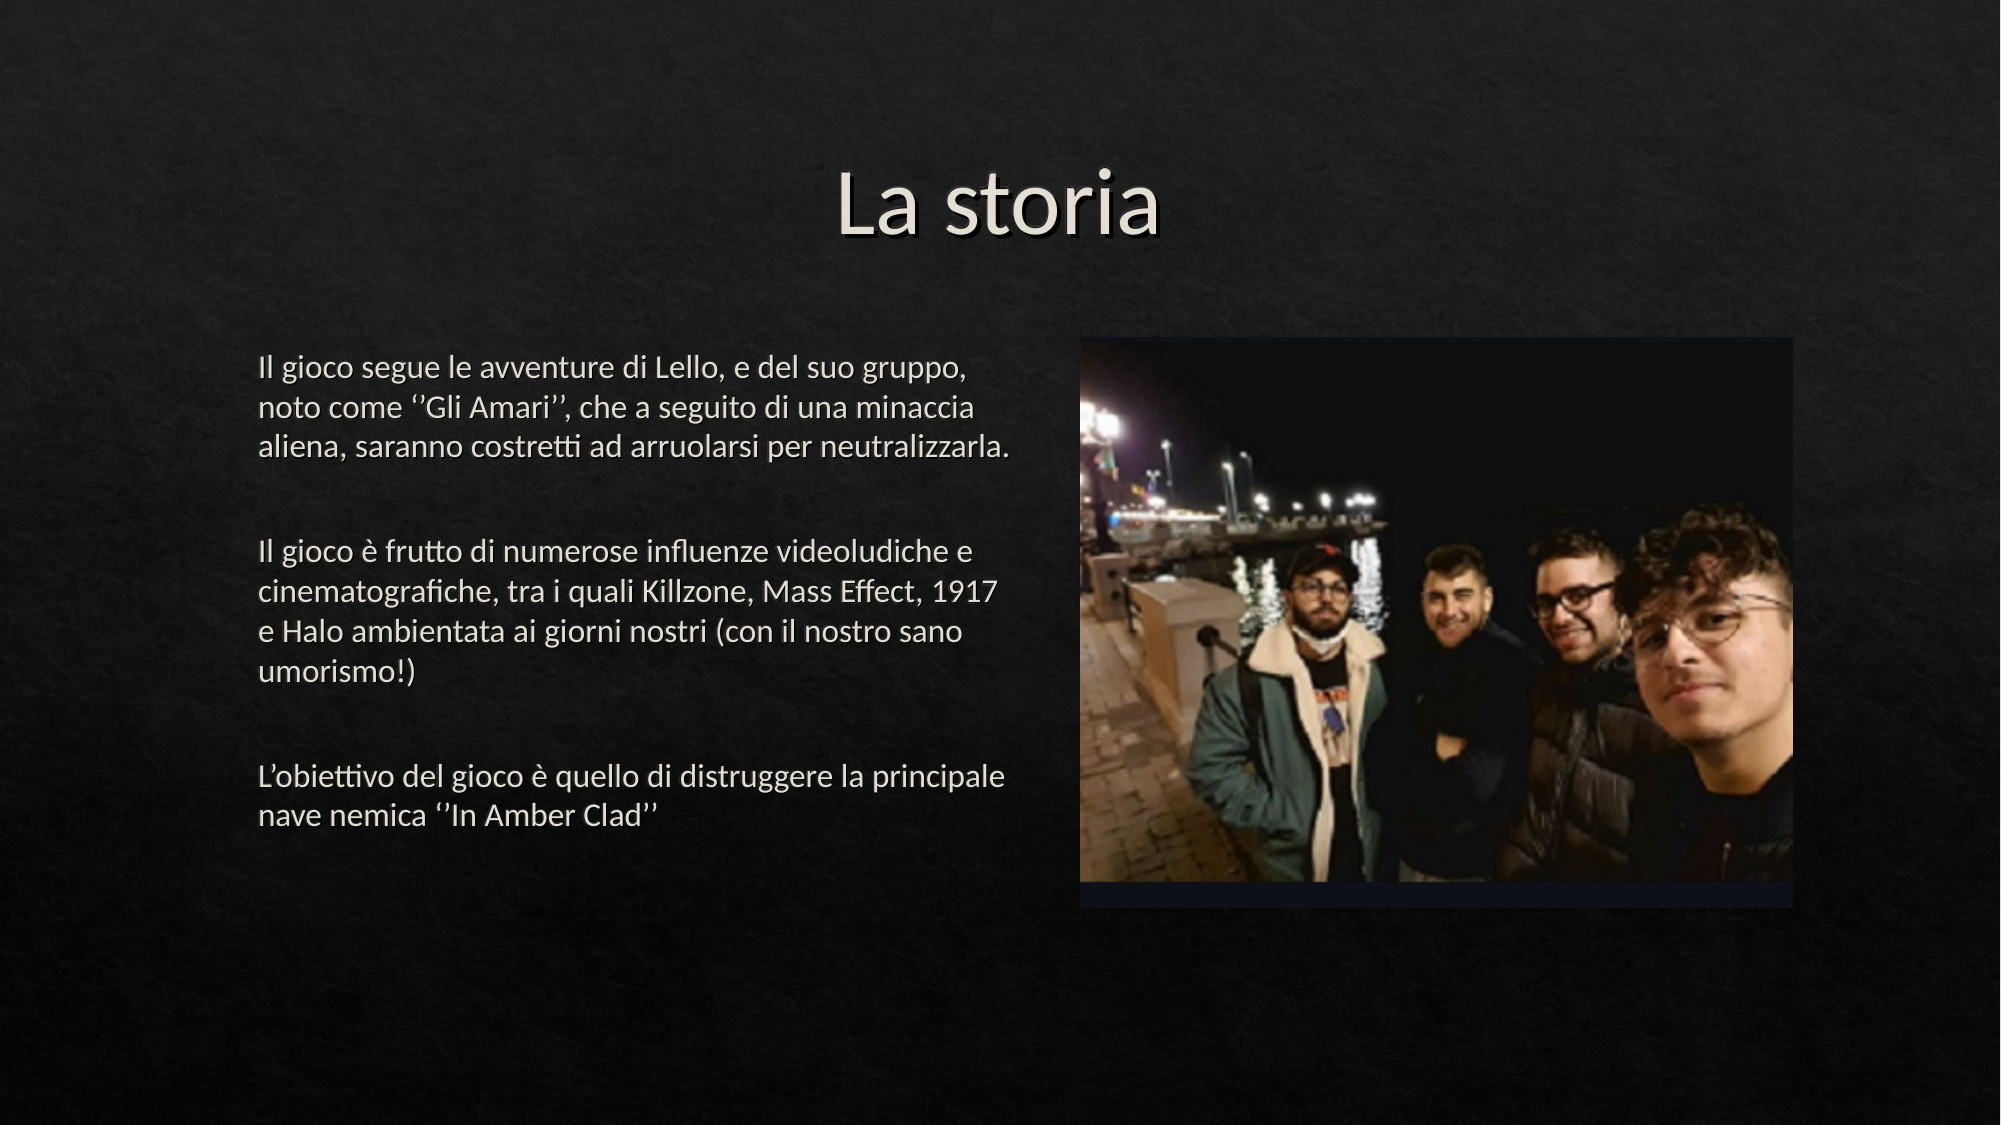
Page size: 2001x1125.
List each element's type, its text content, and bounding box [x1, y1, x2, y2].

picture [1080, 337, 1793, 908]
title La storia [149, 99, 1849, 307]
list Il gioco segue le avventure di Lello, e del suo gruppo, noto come ‘’Gli Amari’’, che a seguito di una minaccia aliena, saranno costretti ad arruolarsi per neutralizzarla. Il gioco è frutto di numerose influenze videoludiche e cinematografiche, tra i quali Killzone, Mass Effect, 1917 e Halo ambientata ai giorni nostri (con il nostro sano umorismo!) L’obiettivo del gioco è quello di distruggere la principale nave nemica ‘’In Amber Clad’’ [231, 337, 1028, 932]
